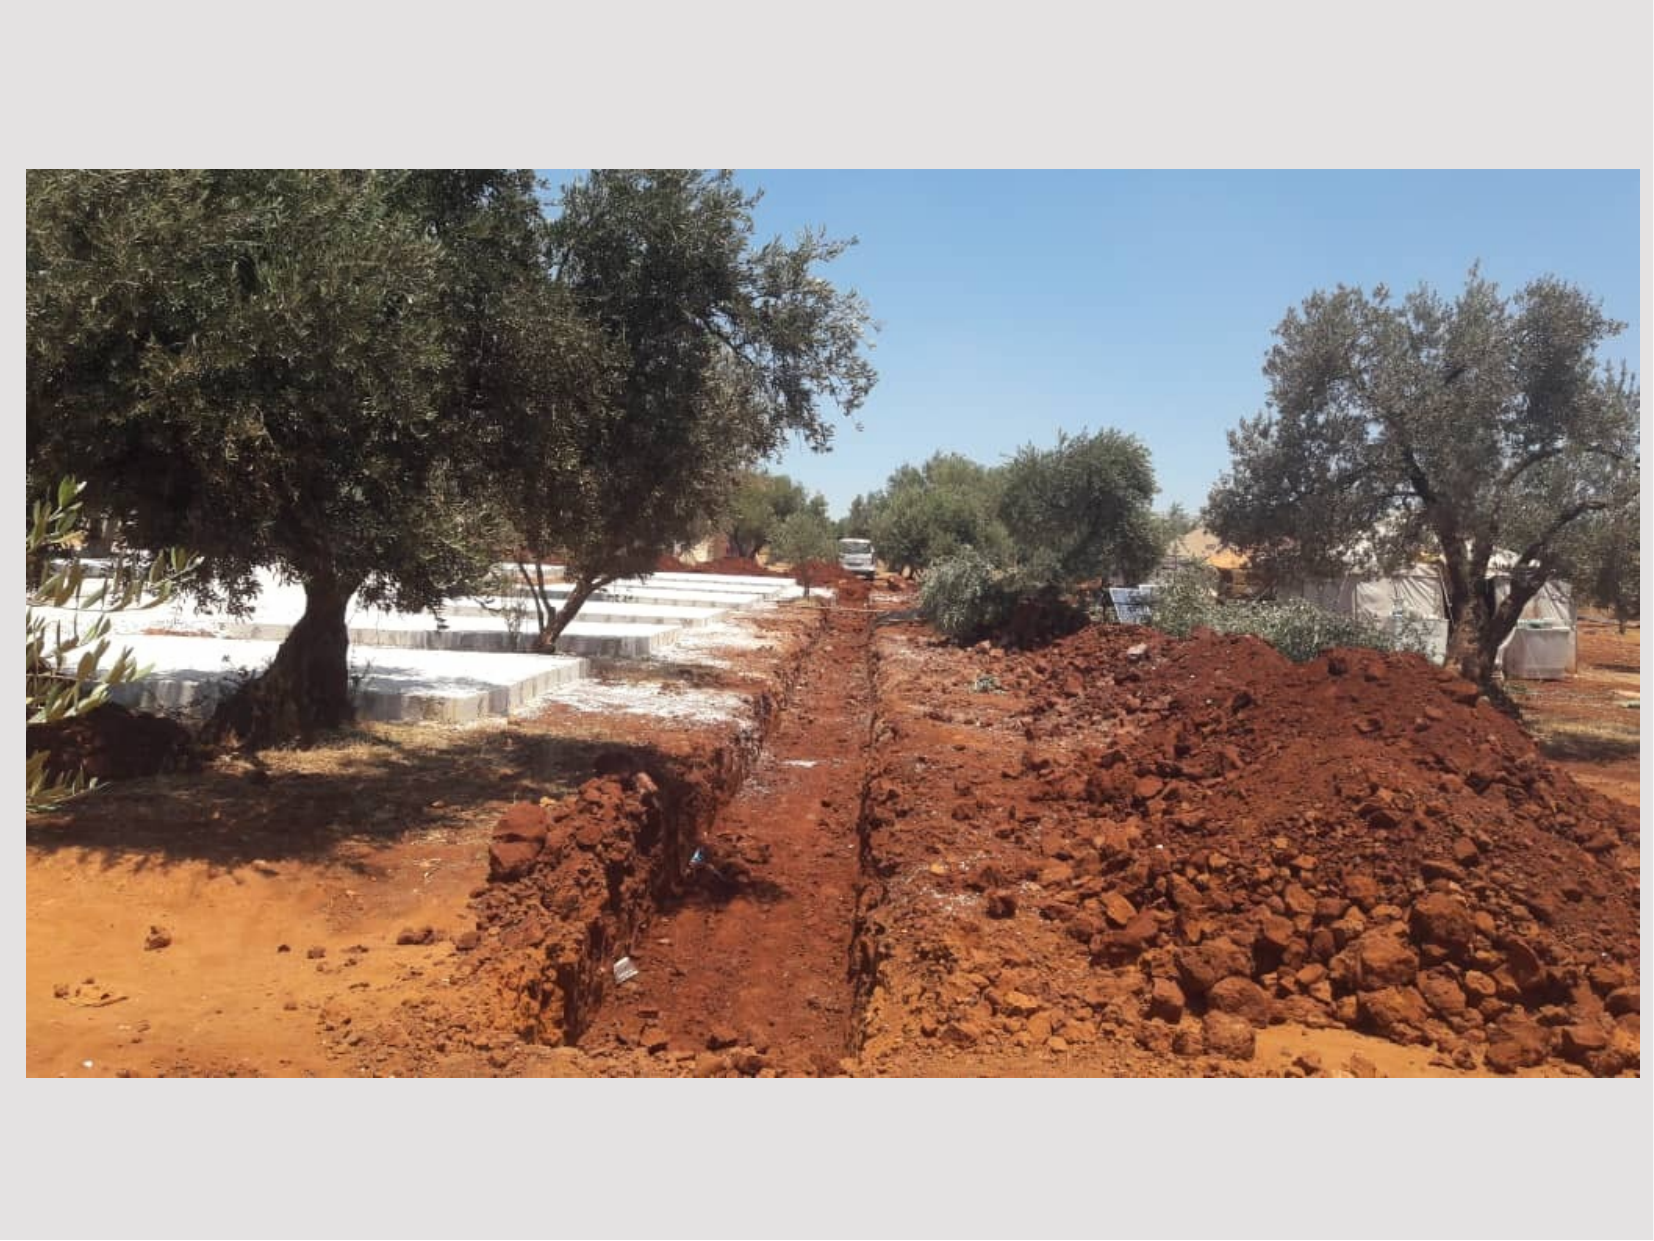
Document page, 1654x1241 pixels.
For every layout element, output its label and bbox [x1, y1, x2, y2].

picture [26, 169, 1640, 1078]
